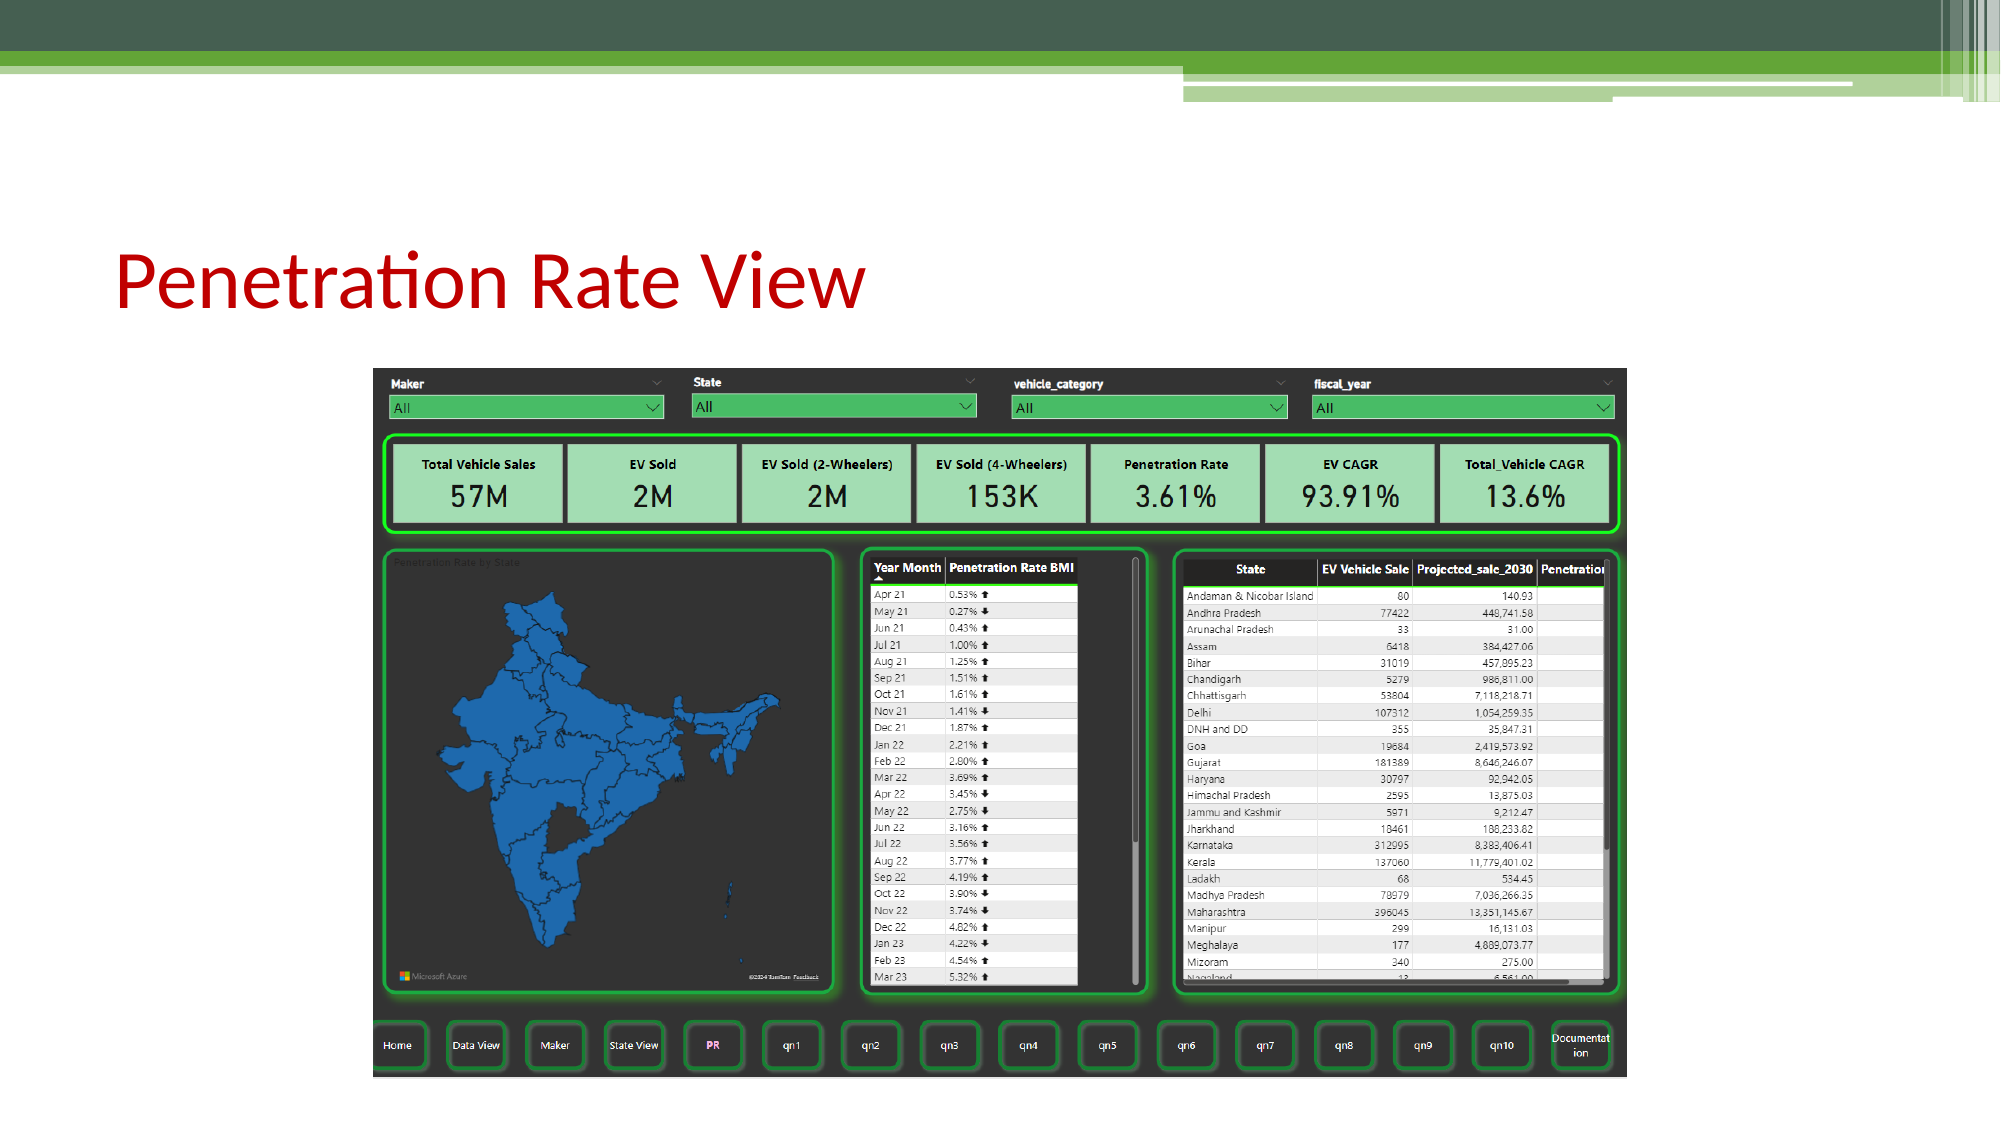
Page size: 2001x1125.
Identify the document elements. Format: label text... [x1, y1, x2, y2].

title Penetration Rate View [99, 187, 1900, 363]
picture [373, 369, 1627, 1079]
